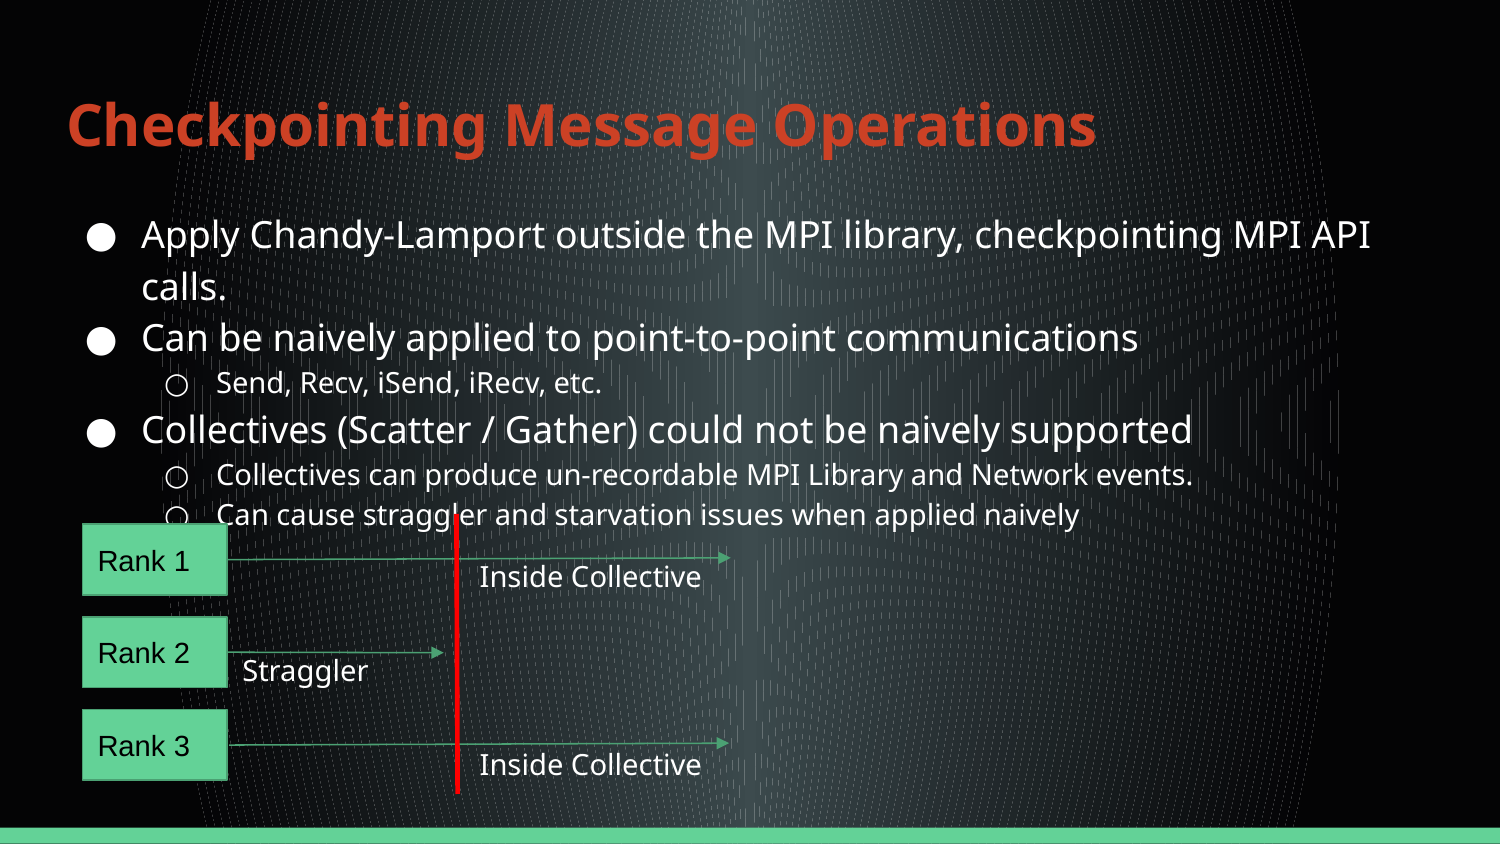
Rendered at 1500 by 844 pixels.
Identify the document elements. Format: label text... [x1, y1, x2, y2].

text_box Rank 3 [82, 709, 228, 781]
text_box Rank 2 [82, 616, 228, 688]
list Apply Chandy-Lamport outside the MPI library, checkpointing MPI API calls. Can be naively applied to point-to-point communications Send, Recv, iSend, iRecv, etc. Collectives (Scatter / Gather) could not be naively supported Collectives can produce un-recordable MPI Library and Network events. Can cause straggler and starvation issues when applied naively [51, 189, 1449, 514]
title Checkpointing Message Operations [51, 72, 1449, 167]
text_box Rank 1 [82, 524, 228, 595]
text_box Inside Collective [464, 731, 731, 809]
text_box Straggler [227, 636, 480, 715]
text_box Inside Collective [464, 542, 731, 621]
